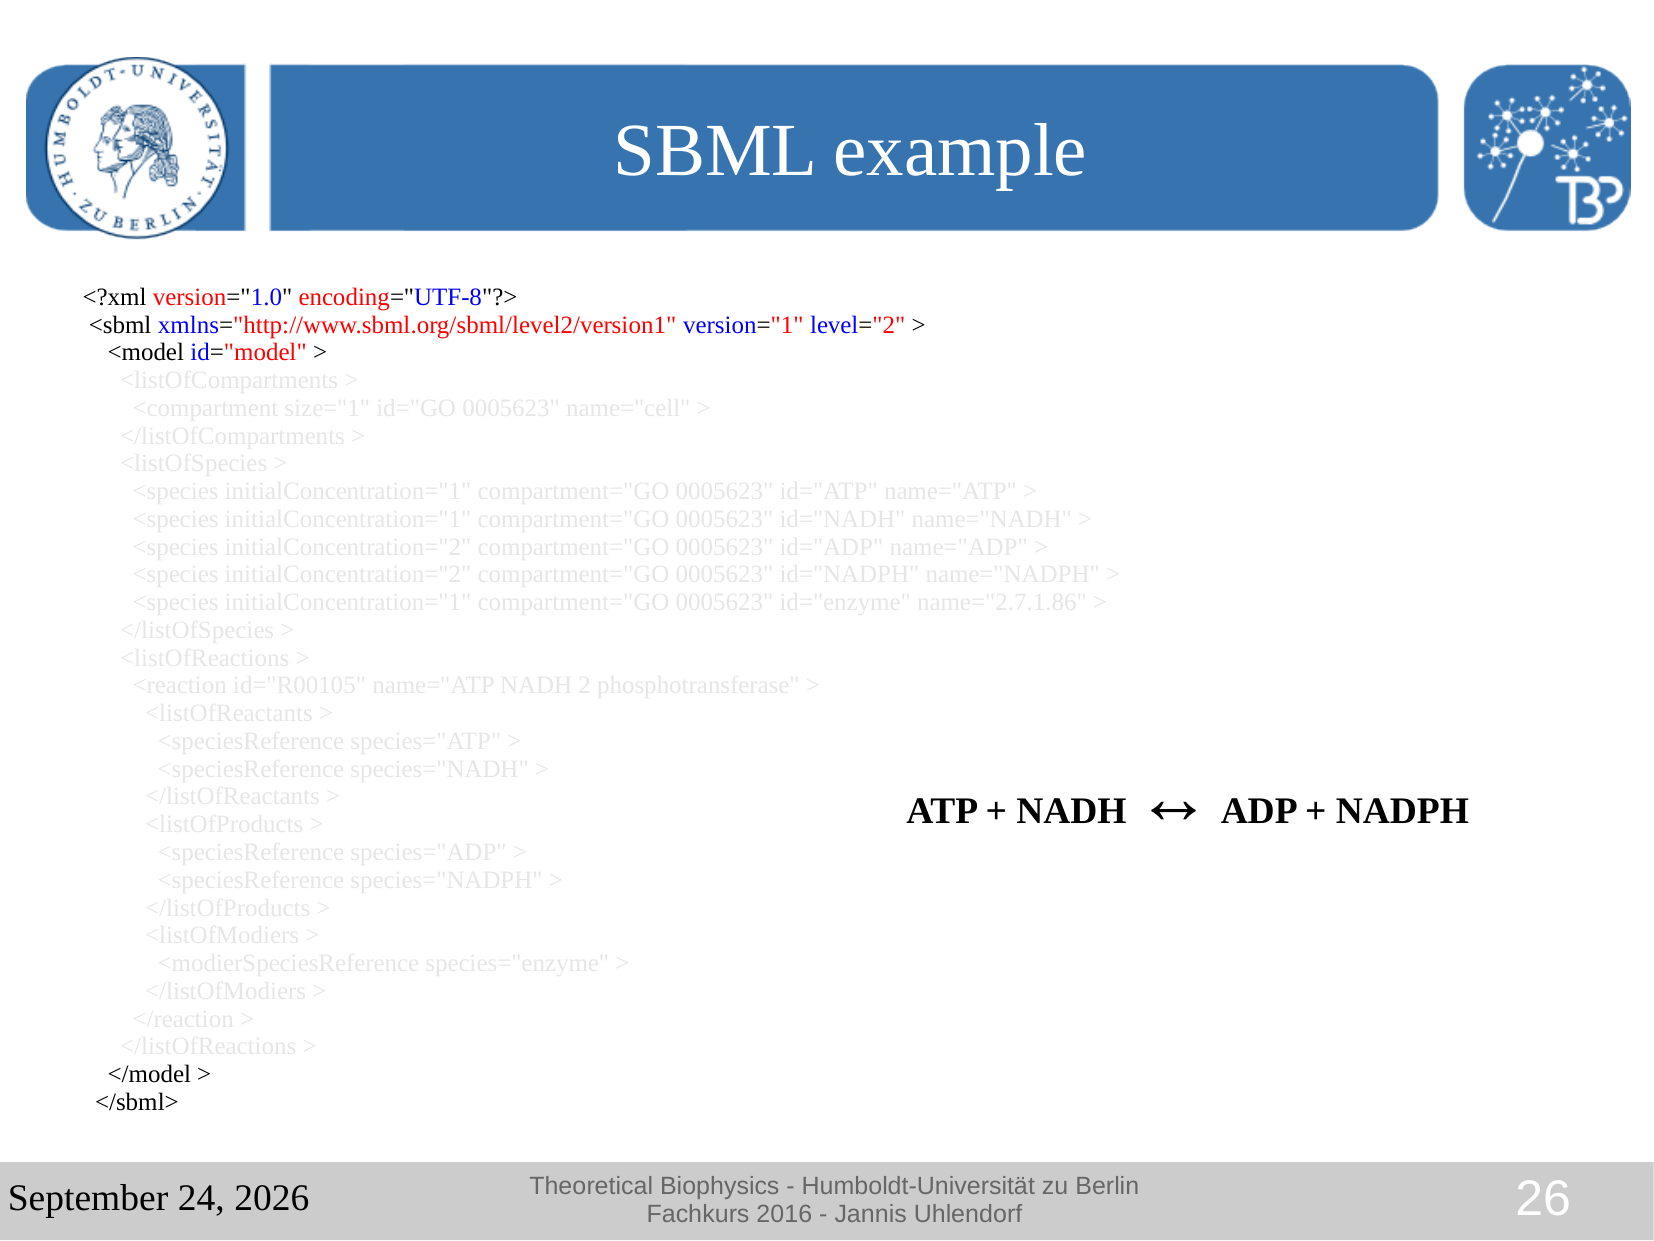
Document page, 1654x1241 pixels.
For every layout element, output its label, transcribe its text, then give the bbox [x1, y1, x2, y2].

subtitle <?xml version="1.0" encoding="UTF-8"?> <sbml xmlns="http://www.sbml.org/sbml/level2/version1" version="1" level="2" > <model id="model" > <listOfCompartments > <compartment size="1" id="GO 0005623" name="cell" > </listOfCompartments > <listOfSpecies > <species initialConcentration="1" compartment="GO 0005623" id="ATP" name="ATP" > <species initialConcentration="1" compartment="GO 0005623" id="NADH" name="NADH" > <species initialConcentration="2" compartment="GO 0005623" id="ADP" name="ADP" > <species initialConcentration="2" compartment="GO 0005623" id="NADPH" name="NADPH" > <species initialConcentration="1" compartment="GO 0005623" id="enzyme" name="2.7.1.86" > </listOfSpecies > <listOfReactions > <reaction id="R00105" name="ATP NADH 2 phosphotransferase" > <listOfReactants > <speciesReference species="ATP" > <speciesReference species="NADH" > </listOfReactants > <listOfProducts > <speciesReference species="ADP" > <speciesReference species="NADPH" > </listOfProducts > <listOfModiers > <modierSpeciesReference species="enzyme" > </listOfModiers > </reaction > </listOfReactions > </model > </sbml> [82, 279, 1571, 1120]
title SBML example [266, 82, 1434, 219]
picture [26, 57, 1631, 248]
text_box ATP + NADH ↔ ADP + NADPH [891, 749, 1484, 848]
